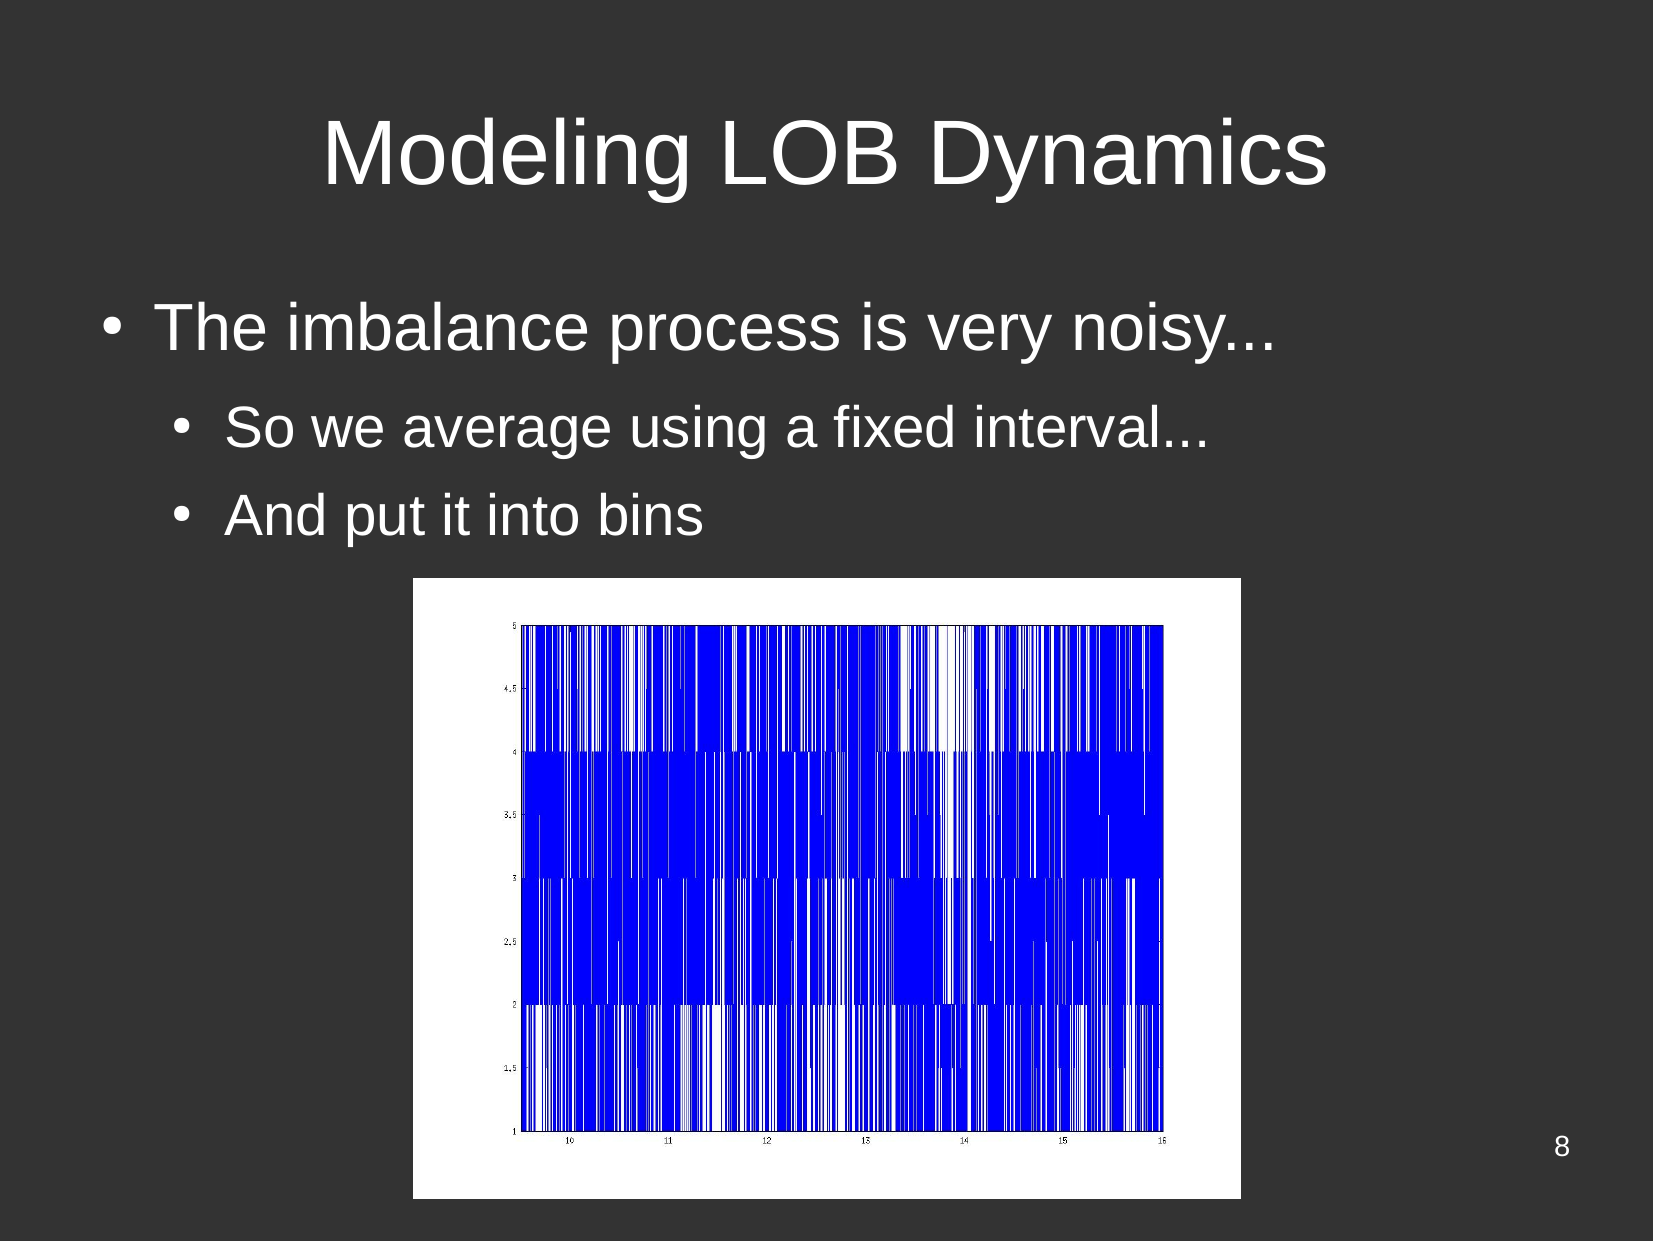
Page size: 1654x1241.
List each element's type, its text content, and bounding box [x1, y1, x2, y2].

title Modeling LOB Dynamics [82, 49, 1571, 257]
list The imbalance process is very noisy... So we average using a fixed interval... And put it into bins [82, 290, 1591, 1126]
picture [413, 578, 1241, 1199]
